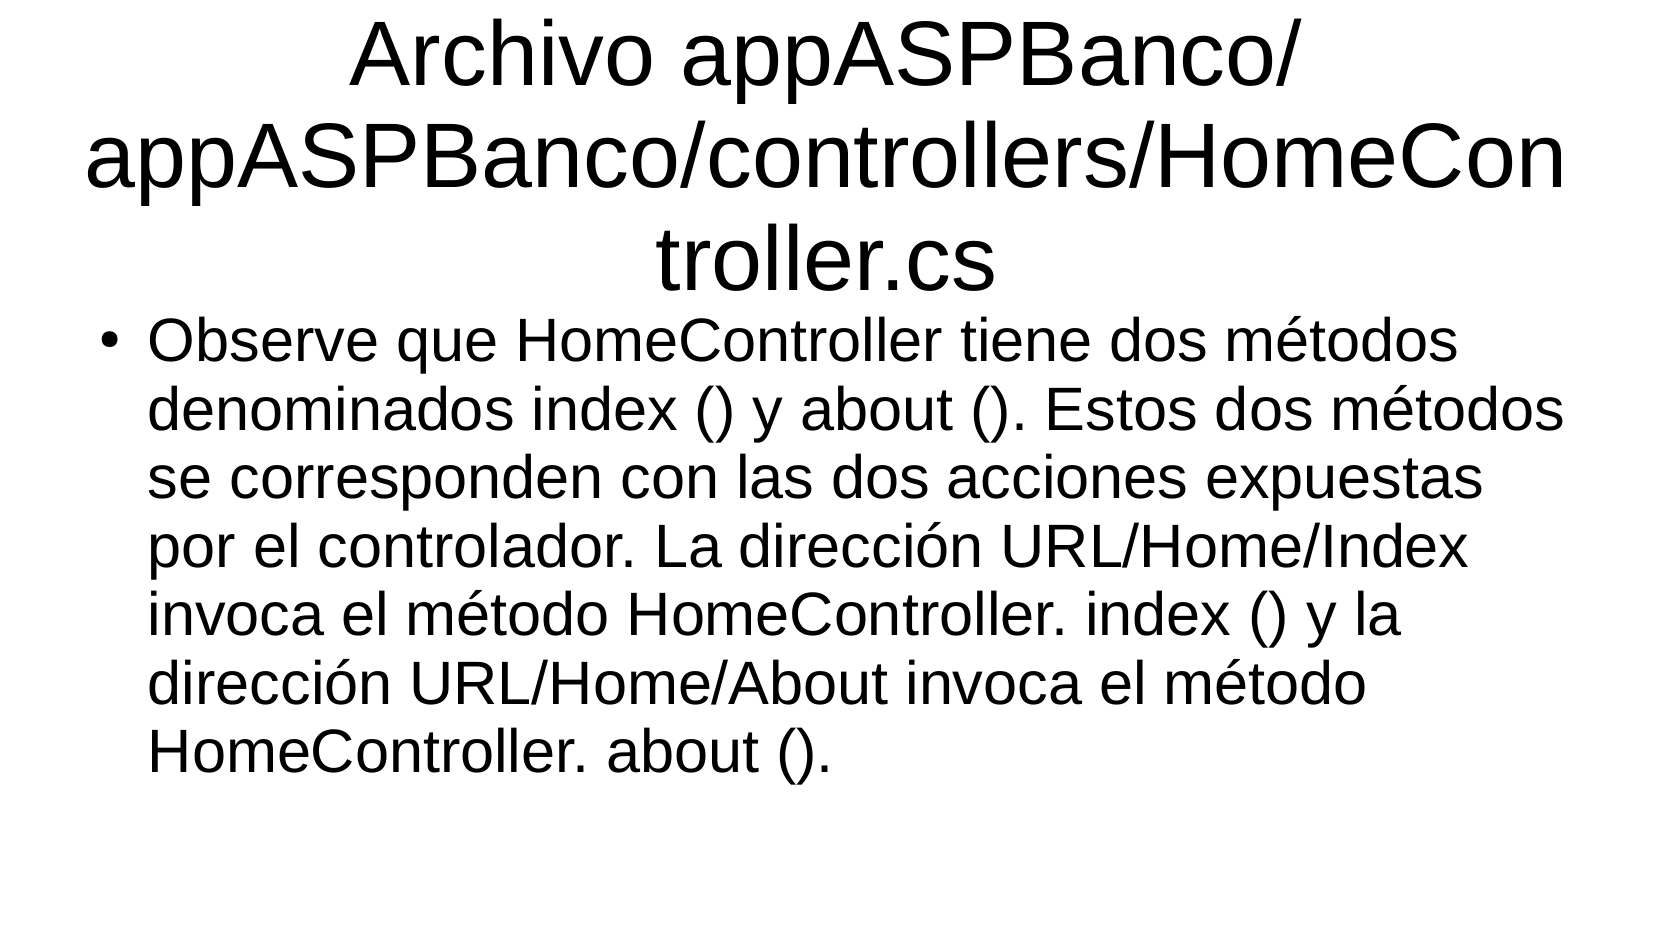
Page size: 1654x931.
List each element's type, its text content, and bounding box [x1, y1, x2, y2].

title Archivo appASPBanco/ appASPBanco/controllers/HomeController.cs [82, 2, 1571, 306]
list Observe que HomeController tiene dos métodos denominados index () y about (). Estos dos métodos se corresponden con las dos acciones expuestas por el controlador. La dirección URL/Home/Index invoca el método HomeController. index () y la dirección URL/Home/About invoca el método HomeController. about (). [82, 306, 1571, 846]
